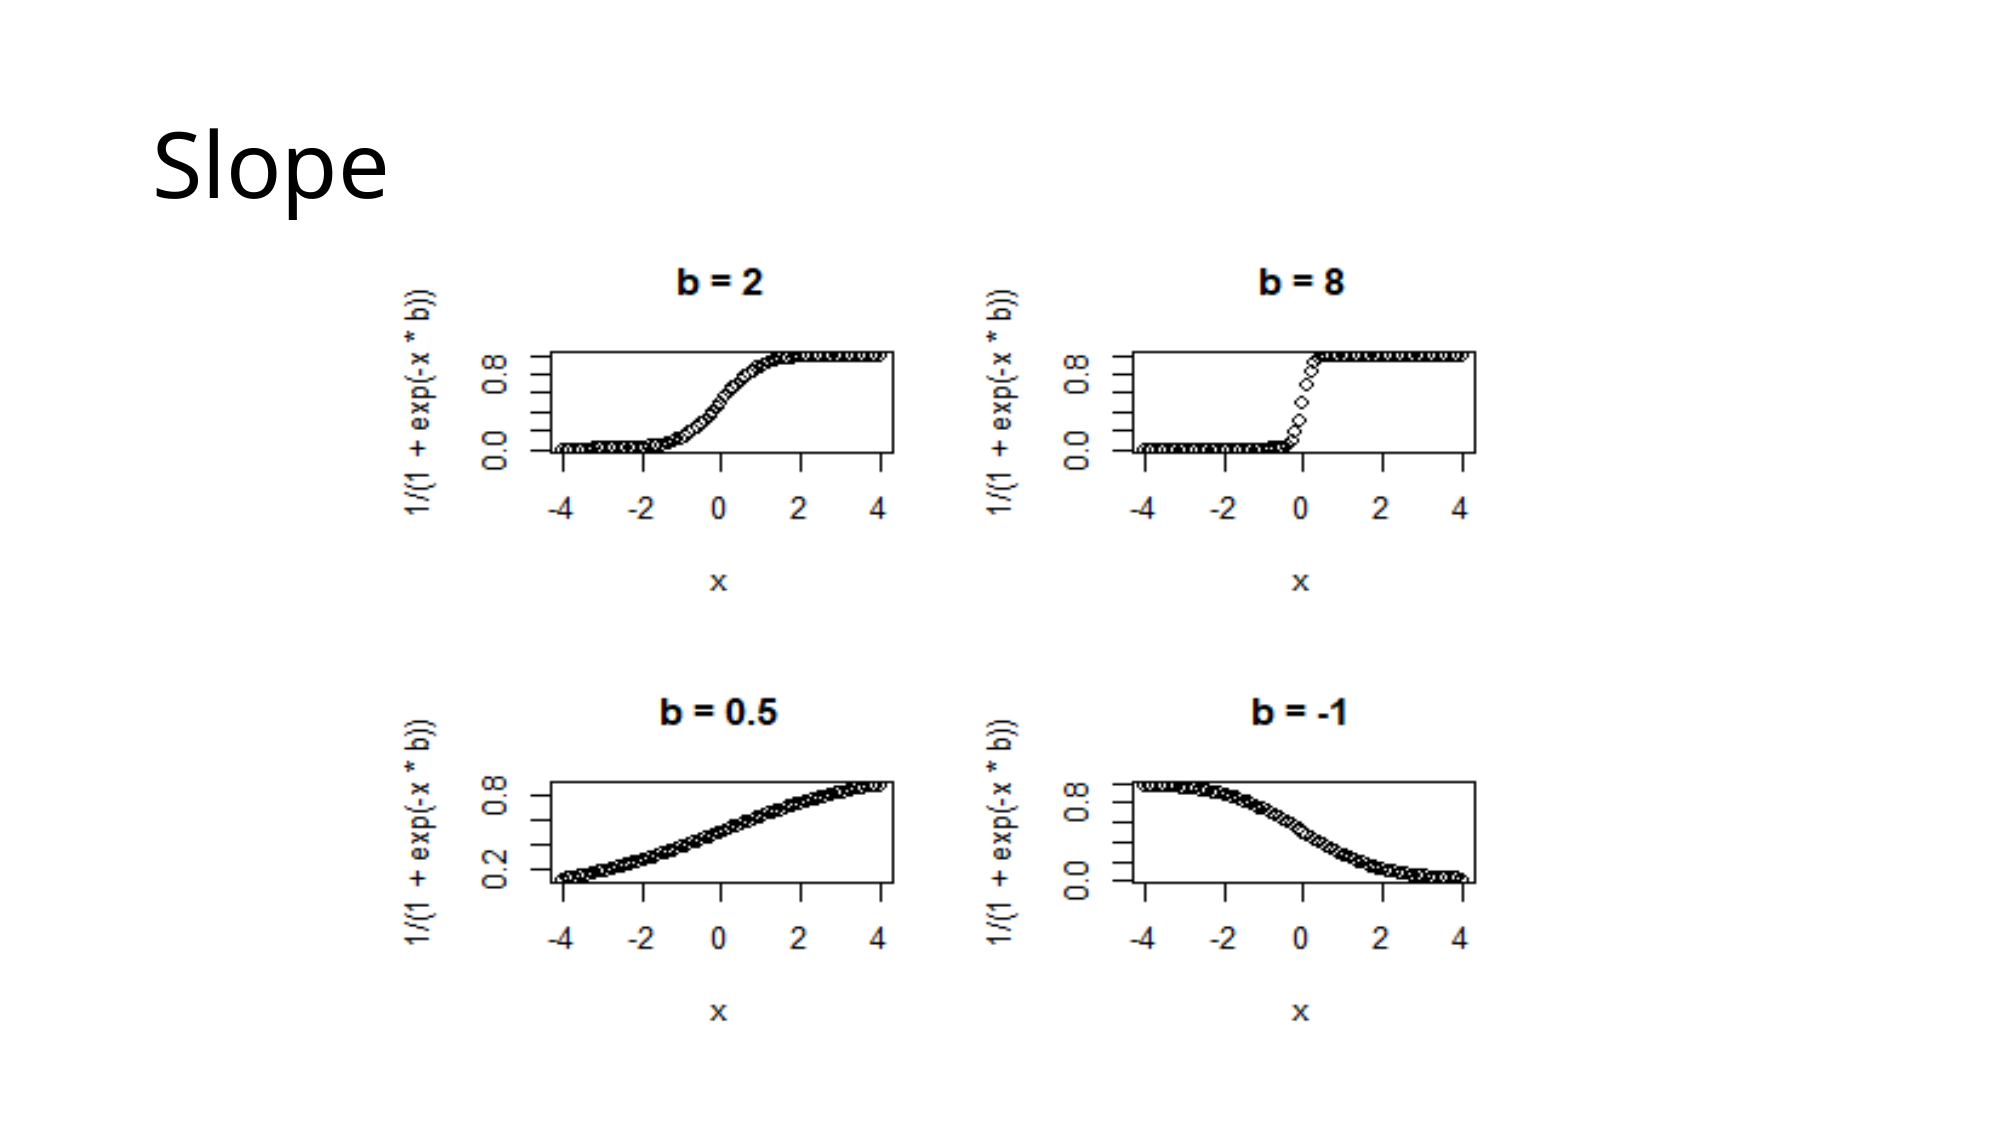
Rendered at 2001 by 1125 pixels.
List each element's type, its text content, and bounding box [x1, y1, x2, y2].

title Slope [137, 59, 1863, 278]
picture [393, 206, 1557, 1066]
